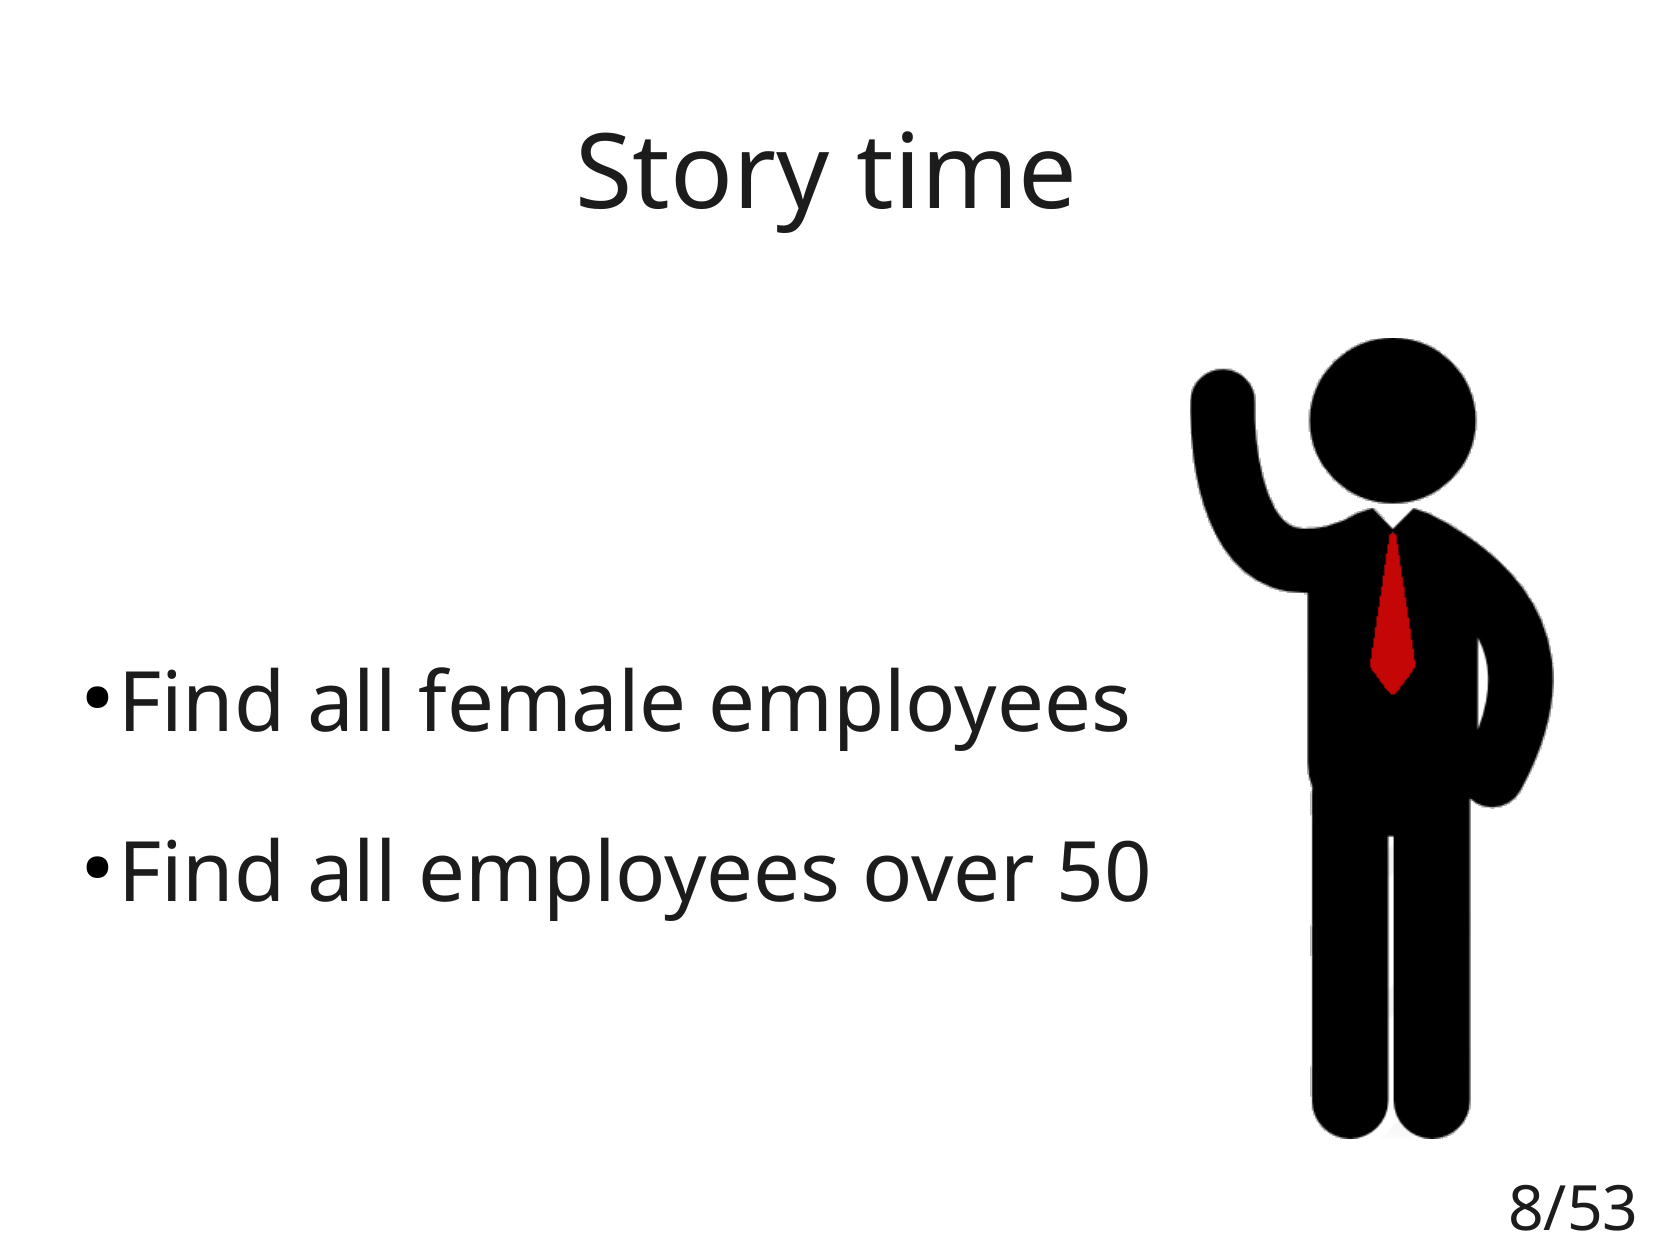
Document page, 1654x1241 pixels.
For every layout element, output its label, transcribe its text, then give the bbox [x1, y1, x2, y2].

subtitle Find all female employees Find all employees over 50 [82, 290, 1571, 1109]
picture [1190, 338, 1554, 1139]
text_box <numer>/53 [1071, 1155, 1654, 1241]
title Story time [82, 64, 1571, 272]
